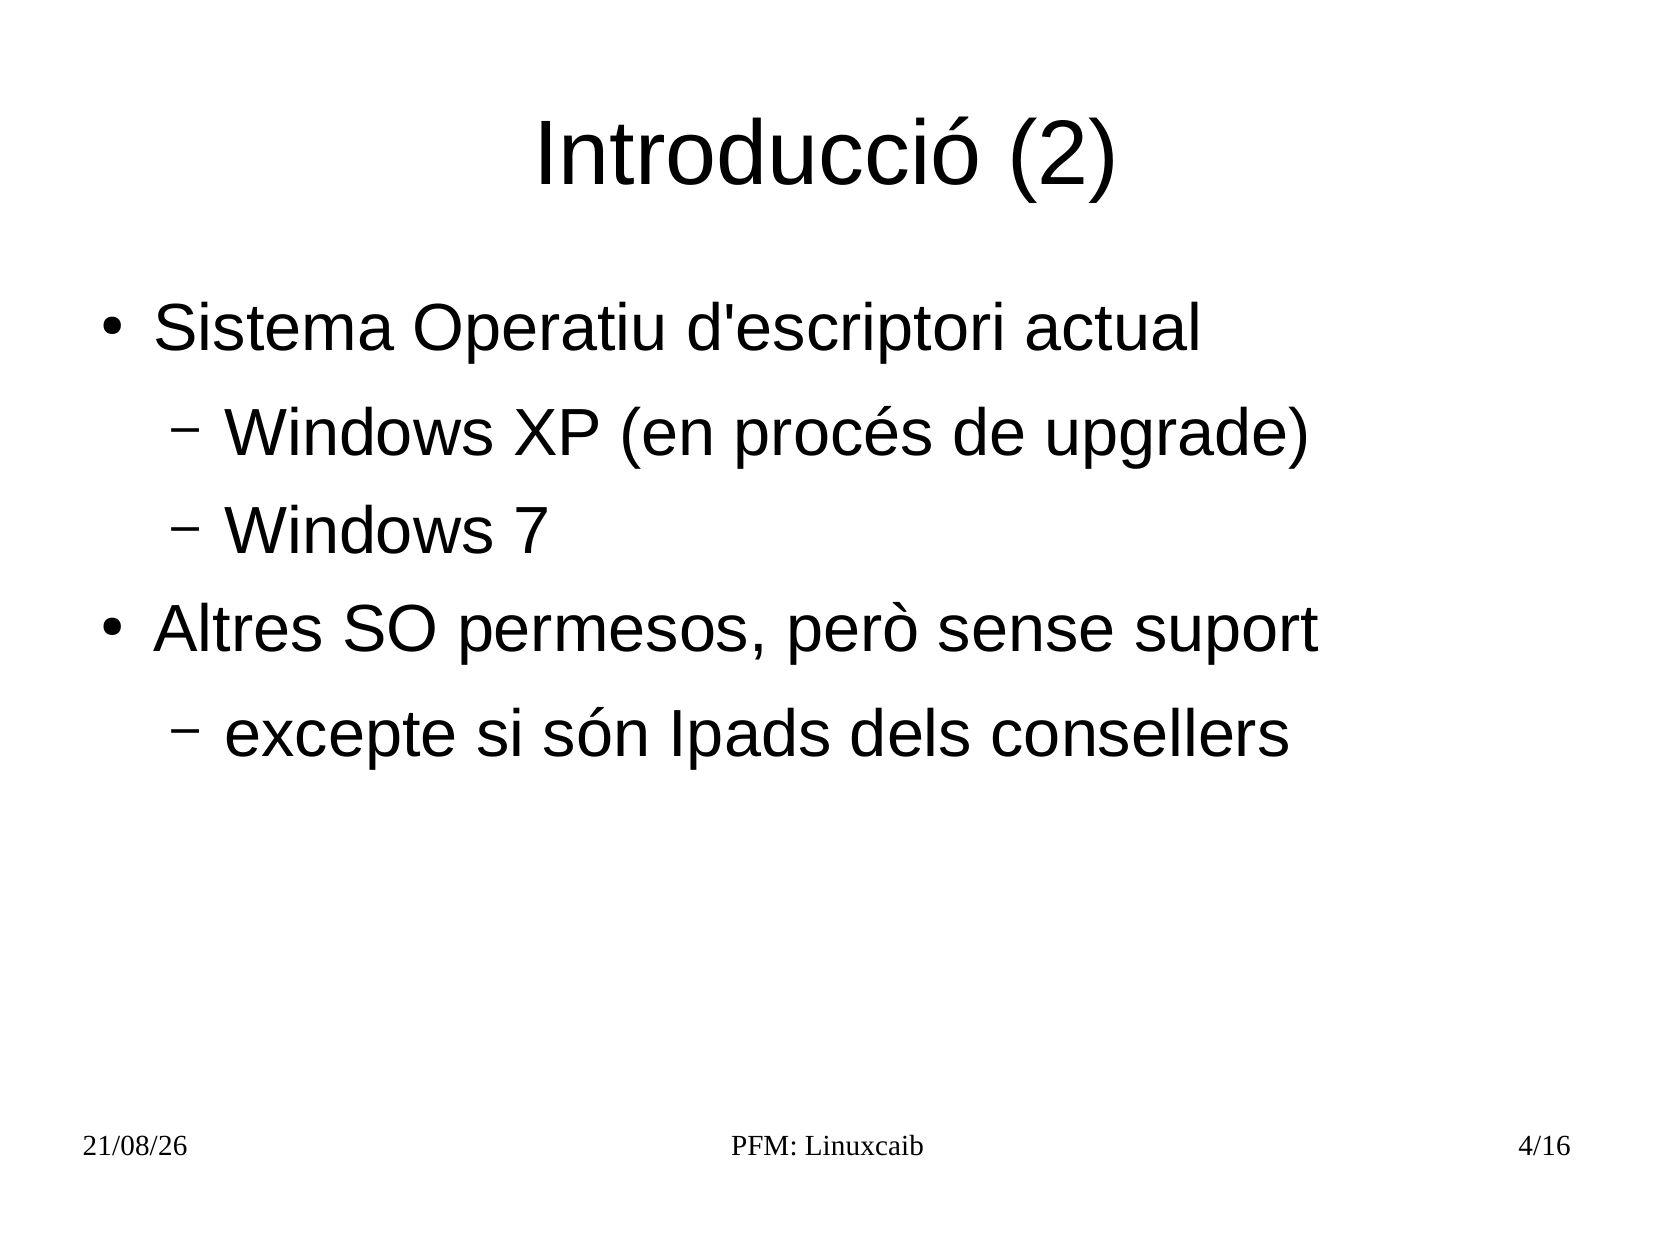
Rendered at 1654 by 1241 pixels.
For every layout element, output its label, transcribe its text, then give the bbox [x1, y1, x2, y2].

list Sistema Operatiu d'escriptori actual Windows XP (en procés de upgrade) Windows 7 Altres SO permesos, però sense suport excepte si són Ipads dels consellers [82, 290, 1571, 1010]
title Introducció (2) [82, 49, 1571, 257]
